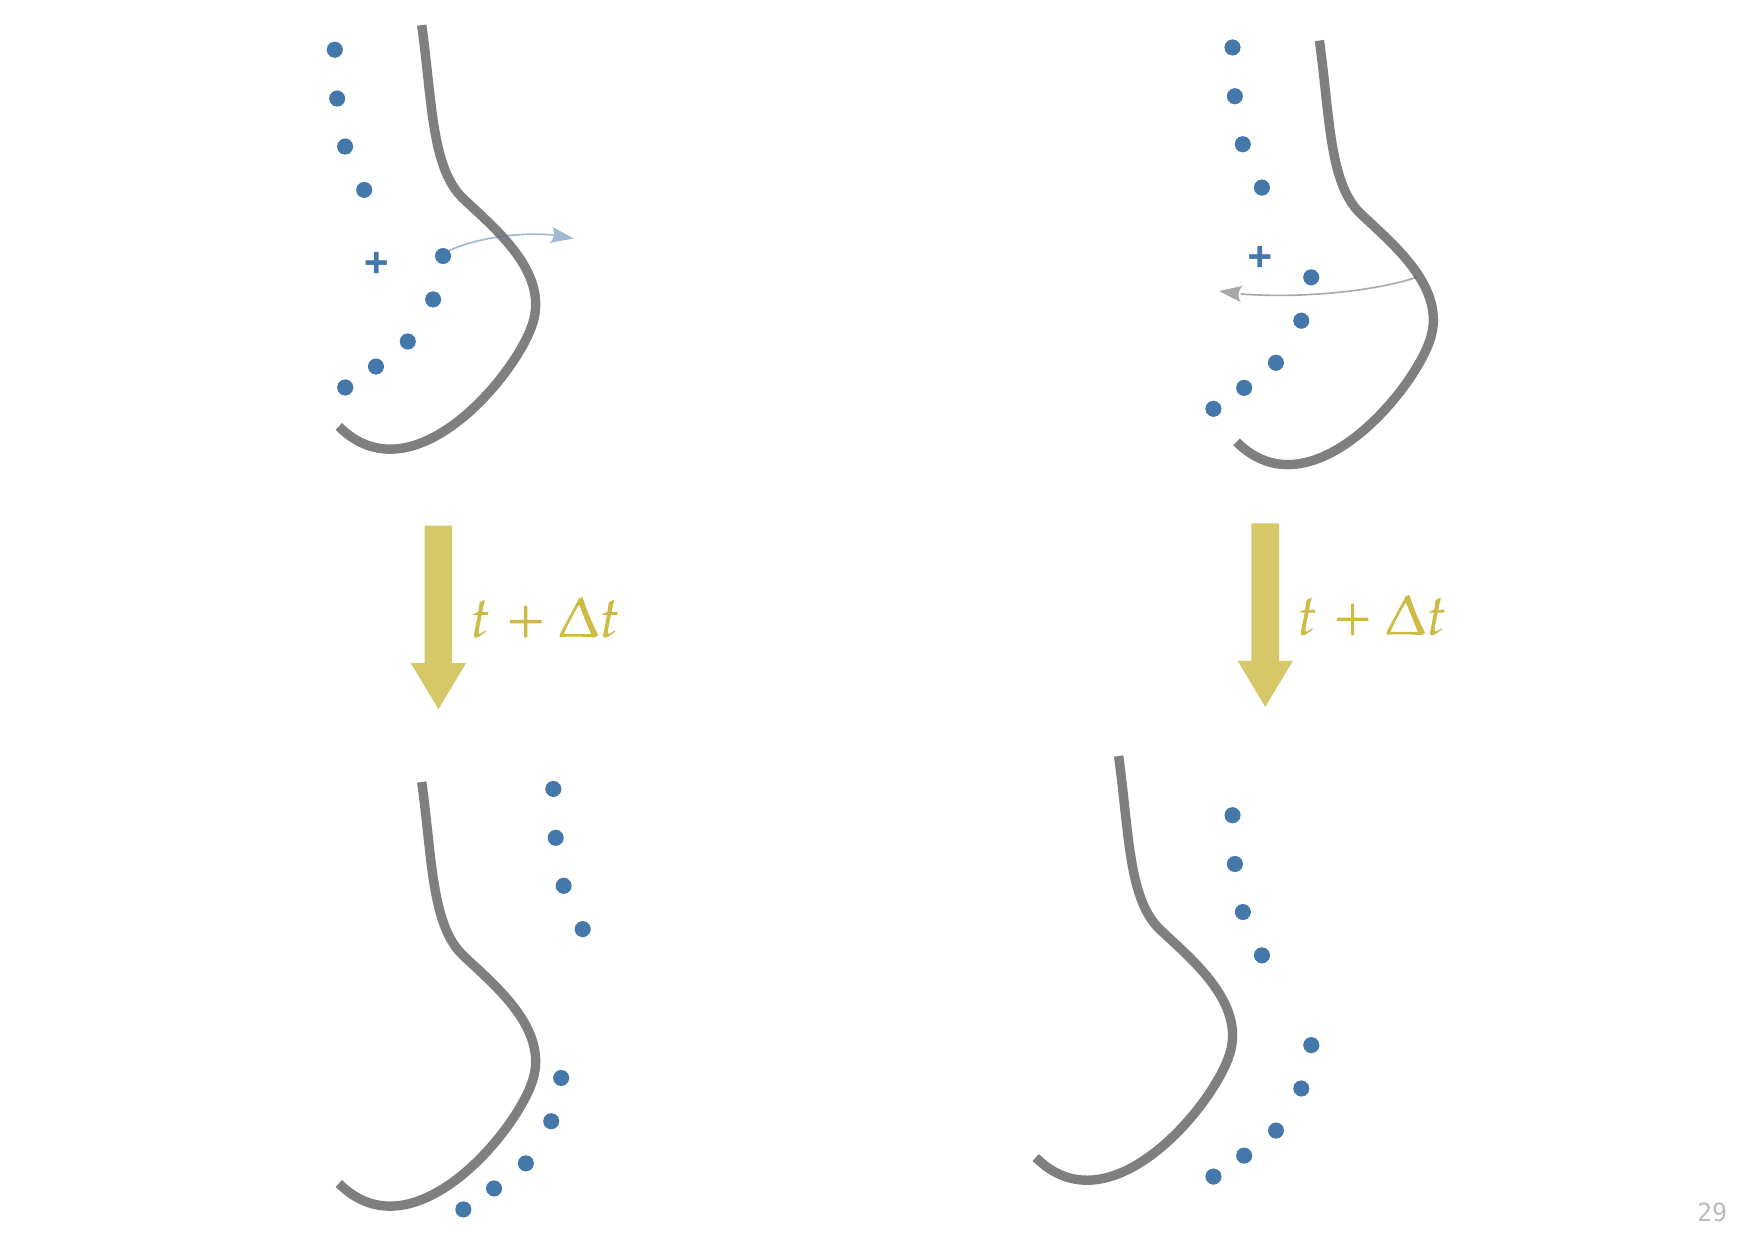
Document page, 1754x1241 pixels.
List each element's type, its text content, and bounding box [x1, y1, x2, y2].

text_box [1303, 269, 1320, 286]
text_box [559, 597, 598, 638]
text_box [1226, 88, 1243, 105]
text_box [410, 525, 467, 710]
text_box [555, 877, 572, 894]
text_box [1336, 603, 1369, 636]
text_box [1234, 136, 1251, 153]
text_box [434, 247, 452, 265]
text_box [1224, 39, 1241, 56]
text_box [1293, 312, 1310, 329]
text_box + [1232, 218, 1289, 278]
text_box [547, 829, 564, 846]
text_box [1429, 597, 1445, 636]
text_box [553, 1069, 570, 1087]
text_box [1299, 597, 1316, 636]
text_box [1224, 807, 1241, 824]
text_box [329, 90, 346, 107]
text_box [337, 379, 354, 396]
text_box [543, 1113, 560, 1130]
text_box [1236, 379, 1253, 396]
text_box [517, 1155, 534, 1172]
text_box [1237, 523, 1293, 707]
text_box + [349, 224, 406, 284]
text_box [356, 181, 373, 199]
text_box [455, 1201, 472, 1218]
text_box [1253, 179, 1271, 196]
text_box [399, 333, 416, 350]
text_box [326, 41, 343, 58]
text_box [367, 358, 385, 375]
text_box [545, 780, 562, 798]
text_box [337, 138, 354, 155]
text_box [510, 605, 542, 638]
text_box [472, 600, 489, 638]
text_box [485, 1180, 503, 1197]
text_box [574, 921, 591, 938]
text_box [1303, 1037, 1320, 1054]
text_box [1205, 400, 1222, 417]
text_box [1386, 594, 1425, 636]
text_box [425, 291, 442, 308]
text_box [602, 600, 618, 638]
text_box [1205, 1168, 1222, 1185]
text_box [1267, 354, 1285, 371]
text_box [1226, 855, 1244, 873]
text_box [1293, 1080, 1310, 1097]
text_box [1267, 1122, 1285, 1139]
text_box [1236, 1147, 1253, 1164]
text_box [1234, 903, 1251, 921]
text_box [1253, 947, 1271, 964]
